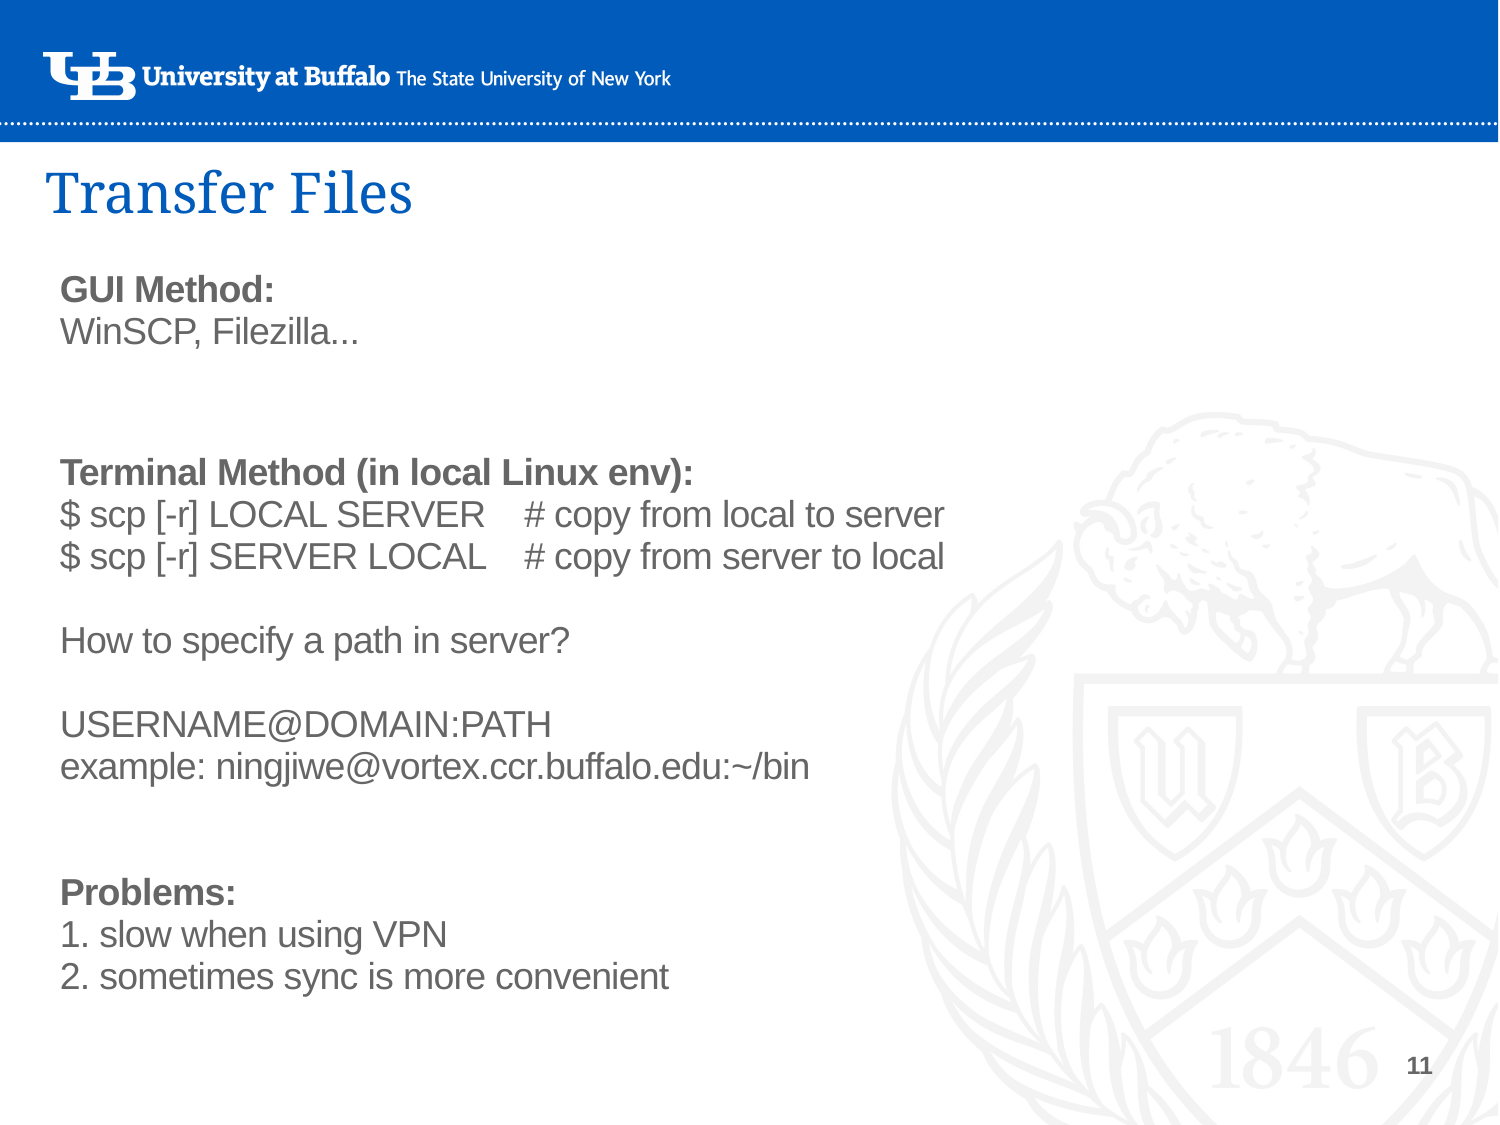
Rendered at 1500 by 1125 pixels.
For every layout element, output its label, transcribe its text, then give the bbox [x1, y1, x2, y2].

picture [0, 0, 1499, 1125]
title Transfer Files [30, 153, 1387, 233]
text_box Problems: 1. slow when using VPN 2. sometimes sync is more convenient [45, 863, 826, 1036]
text_box Terminal Method (in local Linux env): $ scp [-r] LOCAL SERVER # copy from local to server $ scp [-r] SERVER LOCAL # copy from server to local How to specify a path in server? USERNAME@DOMAIN:PATH example: ningjiwe@vortex.ccr.buffalo.edu:~/bin [45, 444, 1081, 796]
text_box GUI Method: WinSCP, Filezilla... [45, 261, 826, 361]
